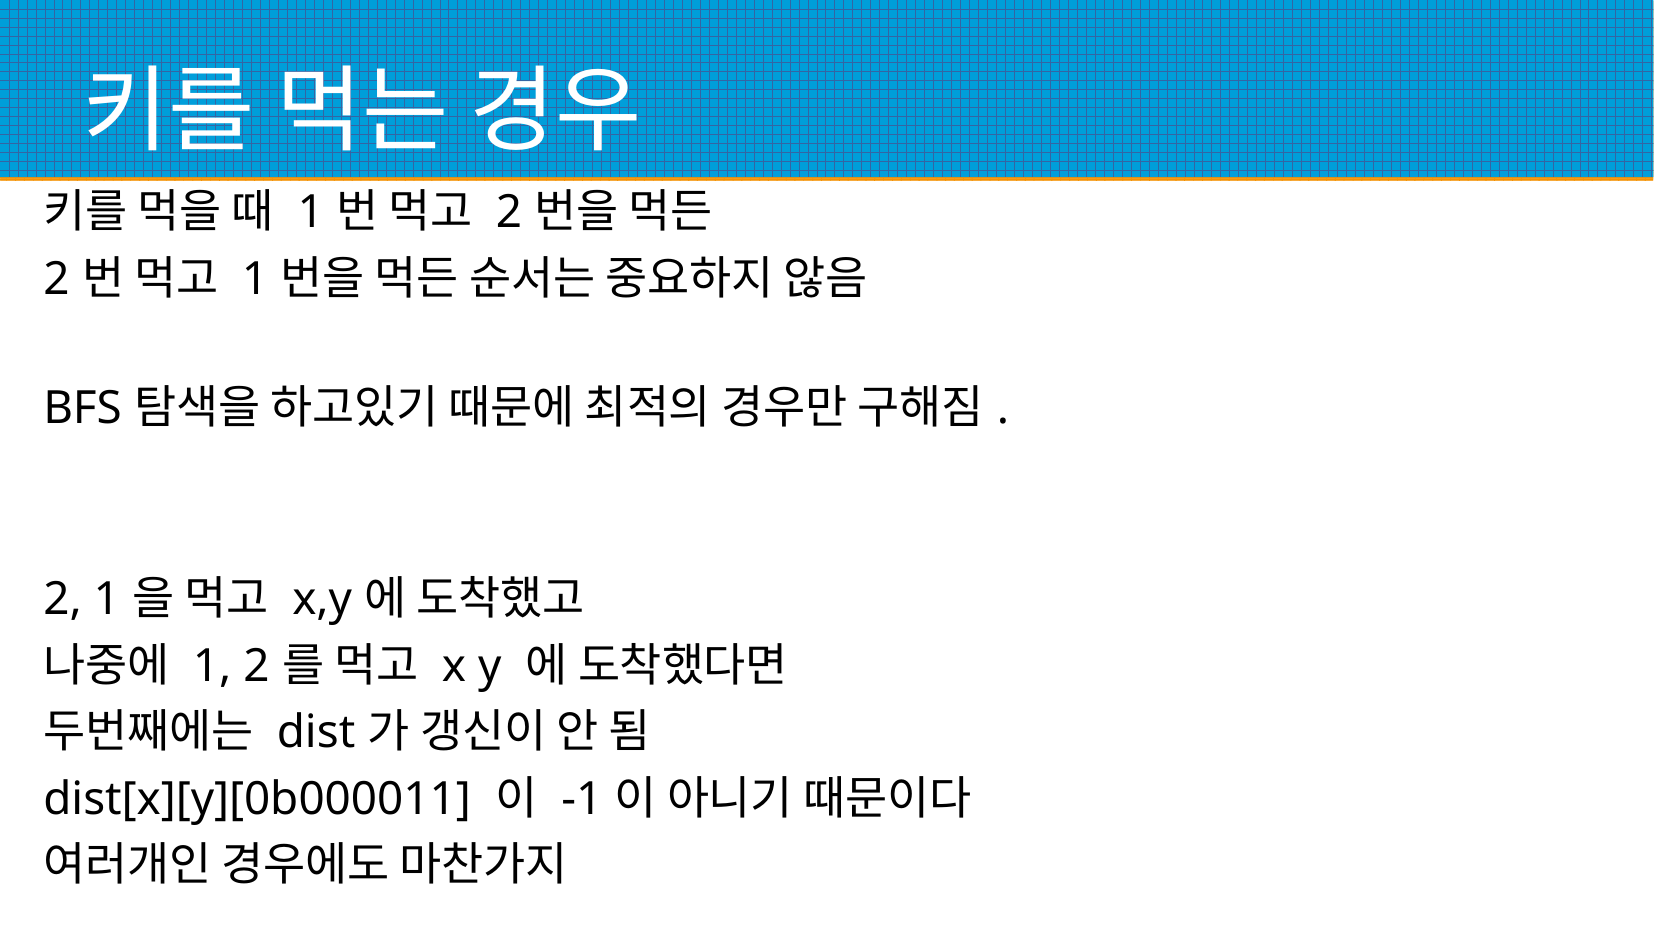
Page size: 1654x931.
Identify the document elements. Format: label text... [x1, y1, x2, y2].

title 키를 먹는 경우 [82, 14, 1571, 171]
text_box 키를 먹을 때 1번 먹고 2번을 먹든 2번 먹고 1번을 먹든 순서는 중요하지 않음 BFS탐색을 하고있기 때문에 최적의 경우만 구해짐. 2, 1을 먹고 x,y에 도착했고 나중에 1, 2를 먹고 x y 에 도착했다면 두번째에는 dist가 갱신이 안 됨 dist[x][y][0b000011] 이 -1이 아니기 때문이다 여러개인 경우에도 마찬가지 [37, 168, 1538, 901]
